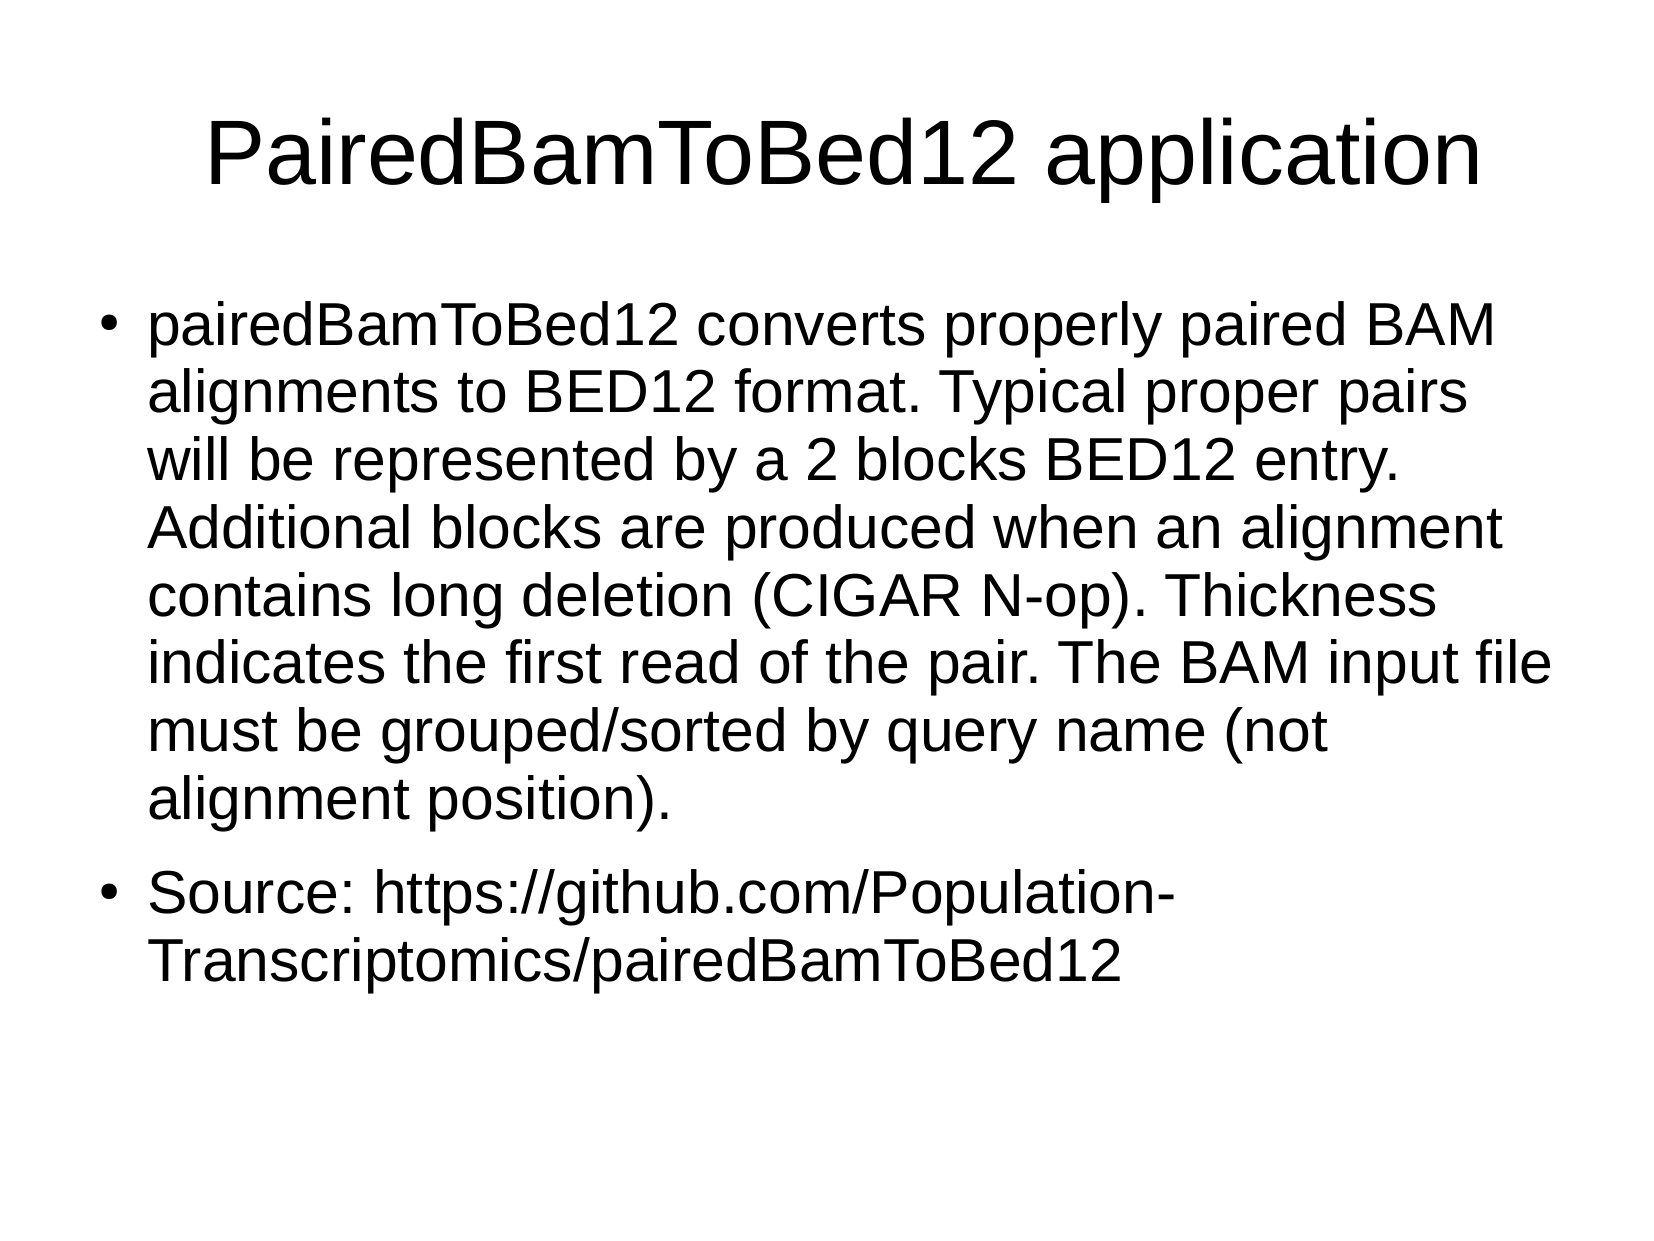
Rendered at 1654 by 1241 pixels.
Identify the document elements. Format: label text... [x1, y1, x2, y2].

list pairedBamToBed12 converts properly paired BAM alignments to BED12 format. Typical proper pairs will be represented by a 2 blocks BED12 entry. Additional blocks are produced when an alignment contains long deletion (CIGAR N-op). Thickness indicates the first read of the pair. The BAM input file must be grouped/sorted by query name (not alignment position). Source: https://github.com/Population-Transcriptomics/pairedBamToBed12 [82, 290, 1571, 1010]
title PairedBamToBed12 application [82, 49, 1571, 257]
